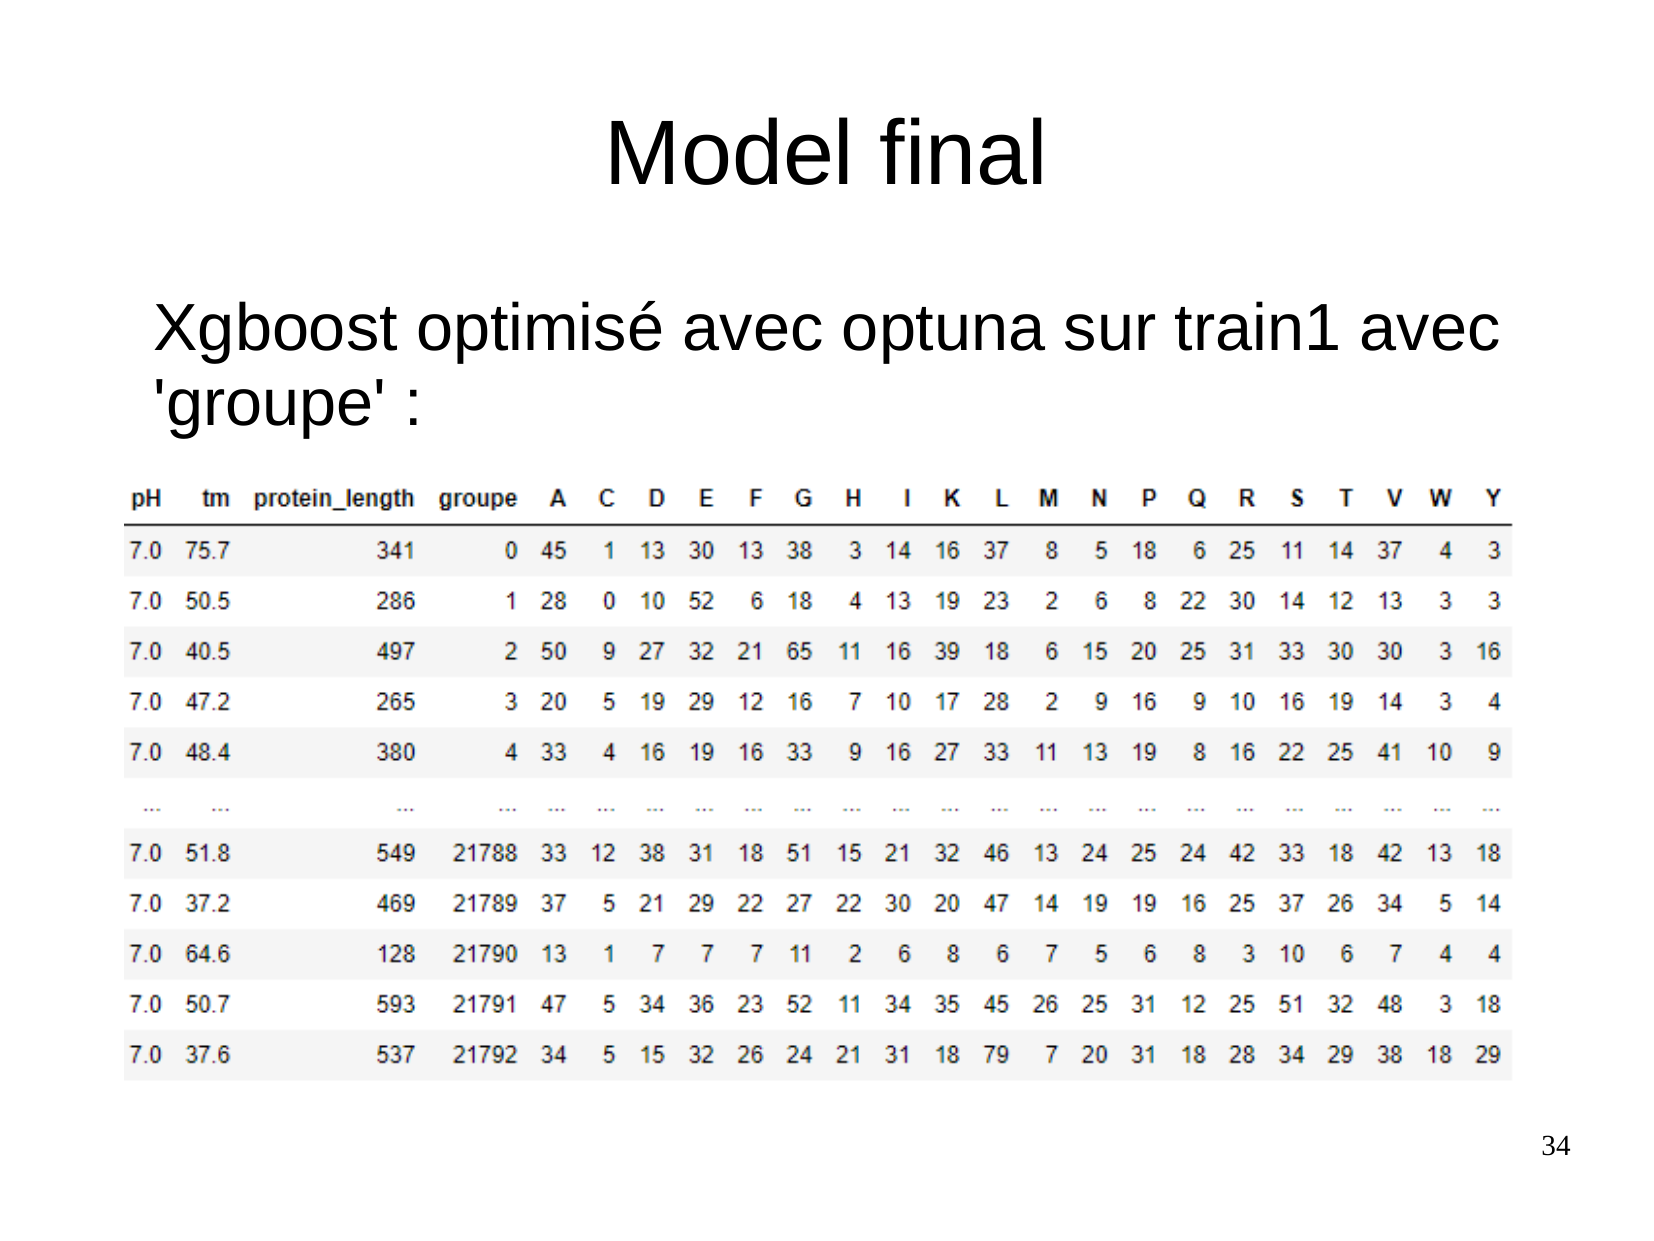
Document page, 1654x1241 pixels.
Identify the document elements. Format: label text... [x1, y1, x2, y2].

list Xgboost optimisé avec optuna sur train1 avec 'groupe' : [82, 290, 1571, 461]
picture [124, 472, 1530, 1108]
title Model final [82, 49, 1571, 257]
